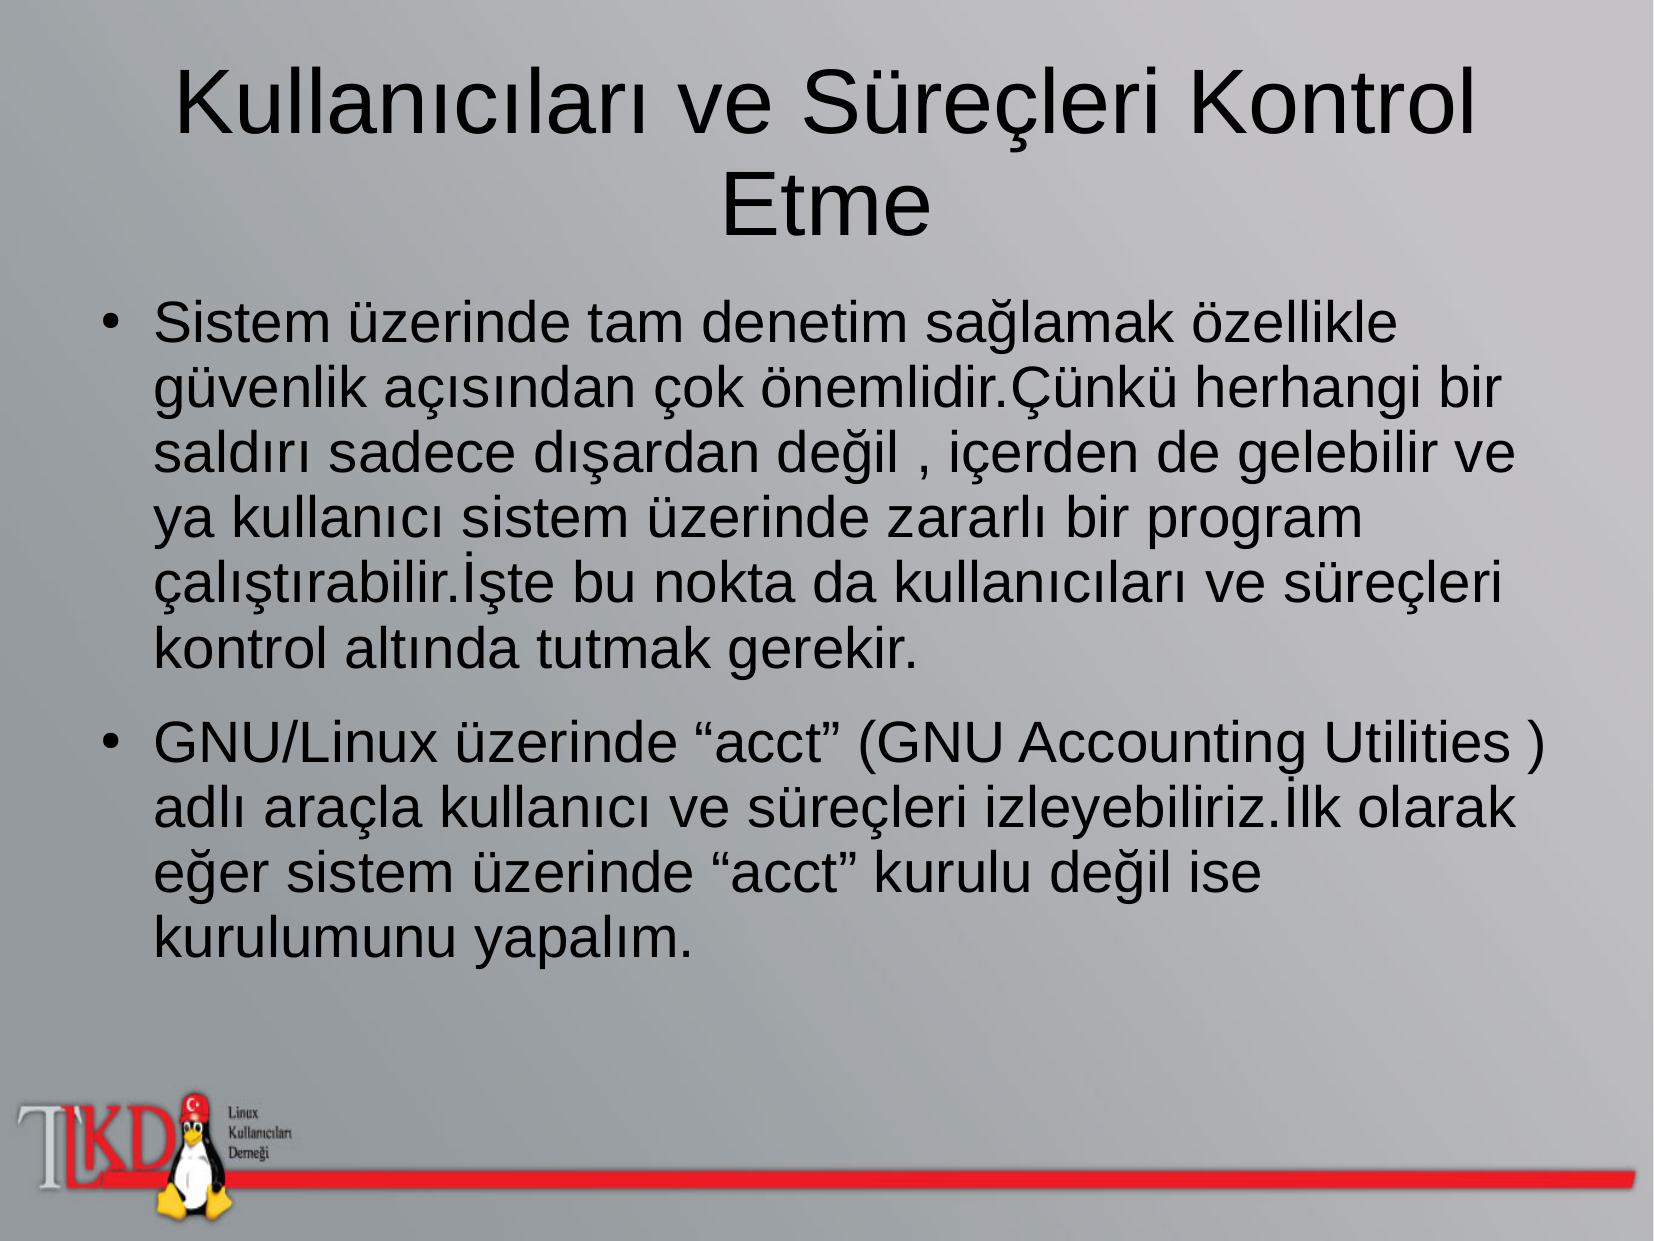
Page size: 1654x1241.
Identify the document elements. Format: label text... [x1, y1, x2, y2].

title Kullanıcıları ve Süreçleri Kontrol Etme [82, 49, 1571, 257]
list Sistem üzerinde tam denetim sağlamak özellikle güvenlik açısından çok önemlidir.Çünkü herhangi bir saldırı sadece dışardan değil , içerden de gelebilir ve ya kullanıcı sistem üzerinde zararlı bir program çalıştırabilir.İşte bu nokta da kullanıcıları ve süreçleri kontrol altında tutmak gerekir. GNU/Linux üzerinde “acct” (GNU Accounting Utilities ) adlı araçla kullanıcı ve süreçleri izleyebiliriz.İlk olarak eğer sistem üzerinde “acct” kurulu değil ise kurulumunu yapalım. [82, 290, 1571, 1109]
picture [0, 0, 1654, 1241]
